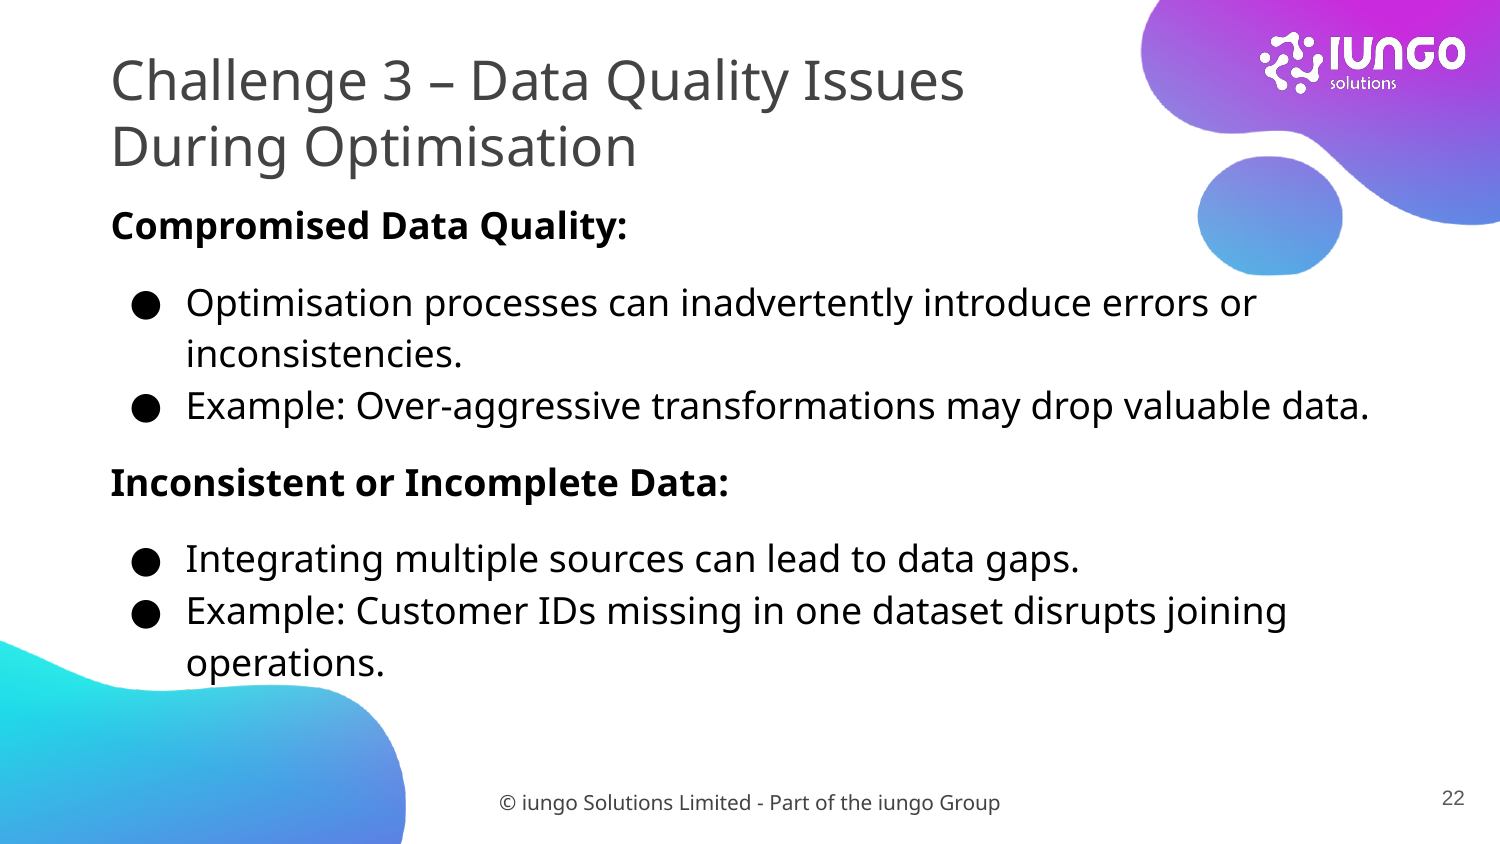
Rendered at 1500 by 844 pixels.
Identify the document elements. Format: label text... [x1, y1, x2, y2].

slide_number <number> [1389, 764, 1480, 830]
list Compromised Data Quality: Optimisation processes can inadvertently introduce errors or inconsistencies. Example: Over-aggressive transformations may drop valuable data. Inconsistent or Incomplete Data: Integrating multiple sources can lead to data gaps. Example: Customer IDs missing in one dataset disrupts joining operations. [95, 180, 1390, 664]
picture [0, 0, 1500, 844]
title Challenge 3 – Data Quality Issues During Optimisation [95, 30, 1100, 125]
